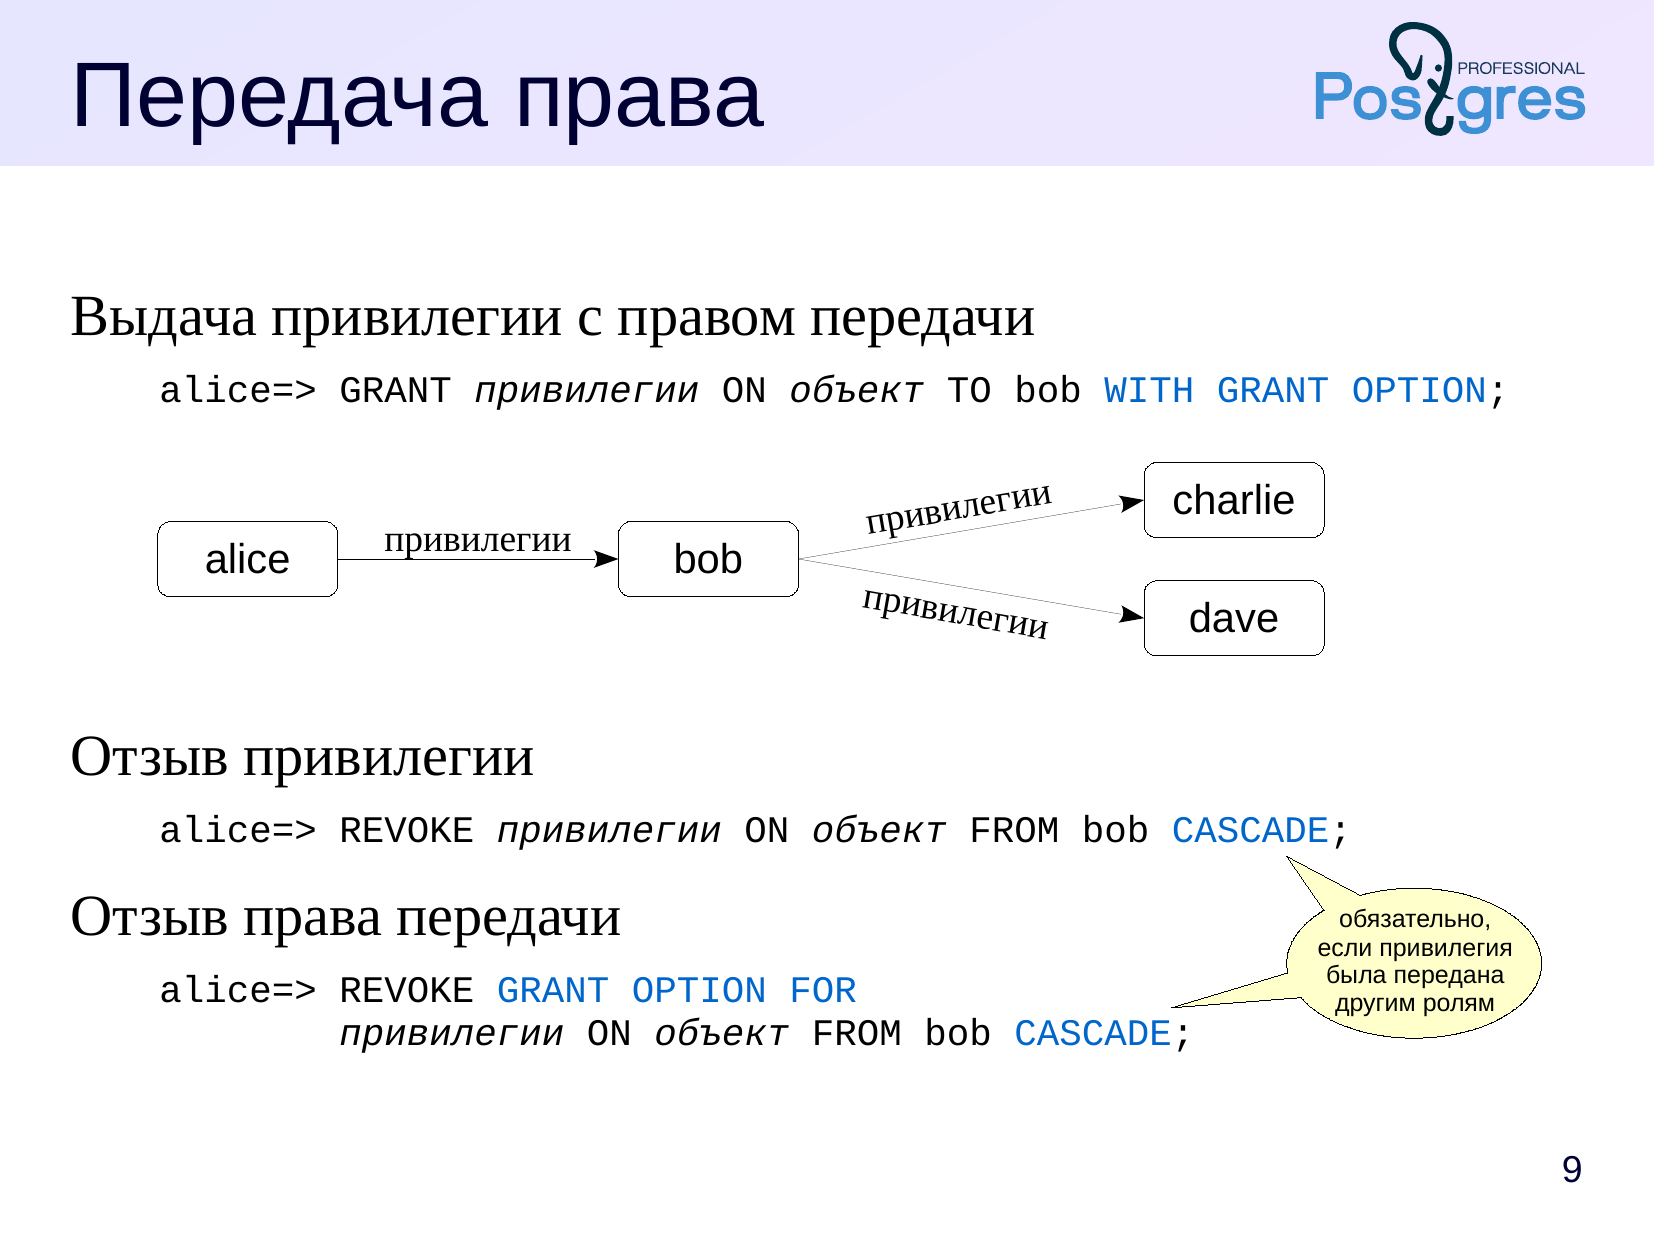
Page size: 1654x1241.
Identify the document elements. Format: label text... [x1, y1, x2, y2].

text_box привилегии [844, 564, 1069, 658]
text_box alice [157, 521, 338, 597]
text_box привилегии [846, 459, 1071, 553]
list Выдача привилегии с правом передачи alice=> GRANT привилегии ON объект TO bob WITH GRANT OPTION; Отзыв привилегии alice=> REVOKE привилегии ON объект FROM bob CASCADE; Отзыв права передачи alice=> REVOKE GRANT OPTION FOR привилегии ON объект FROM bob CASCADE; [70, 283, 1583, 1134]
text_box bob [618, 521, 799, 597]
text_box dave [1144, 580, 1325, 656]
text_box charlie [1144, 462, 1325, 538]
text_box обязательно, если привилегия была передана другим ролям [1171, 856, 1542, 1039]
title Передача права [70, 43, 1306, 147]
